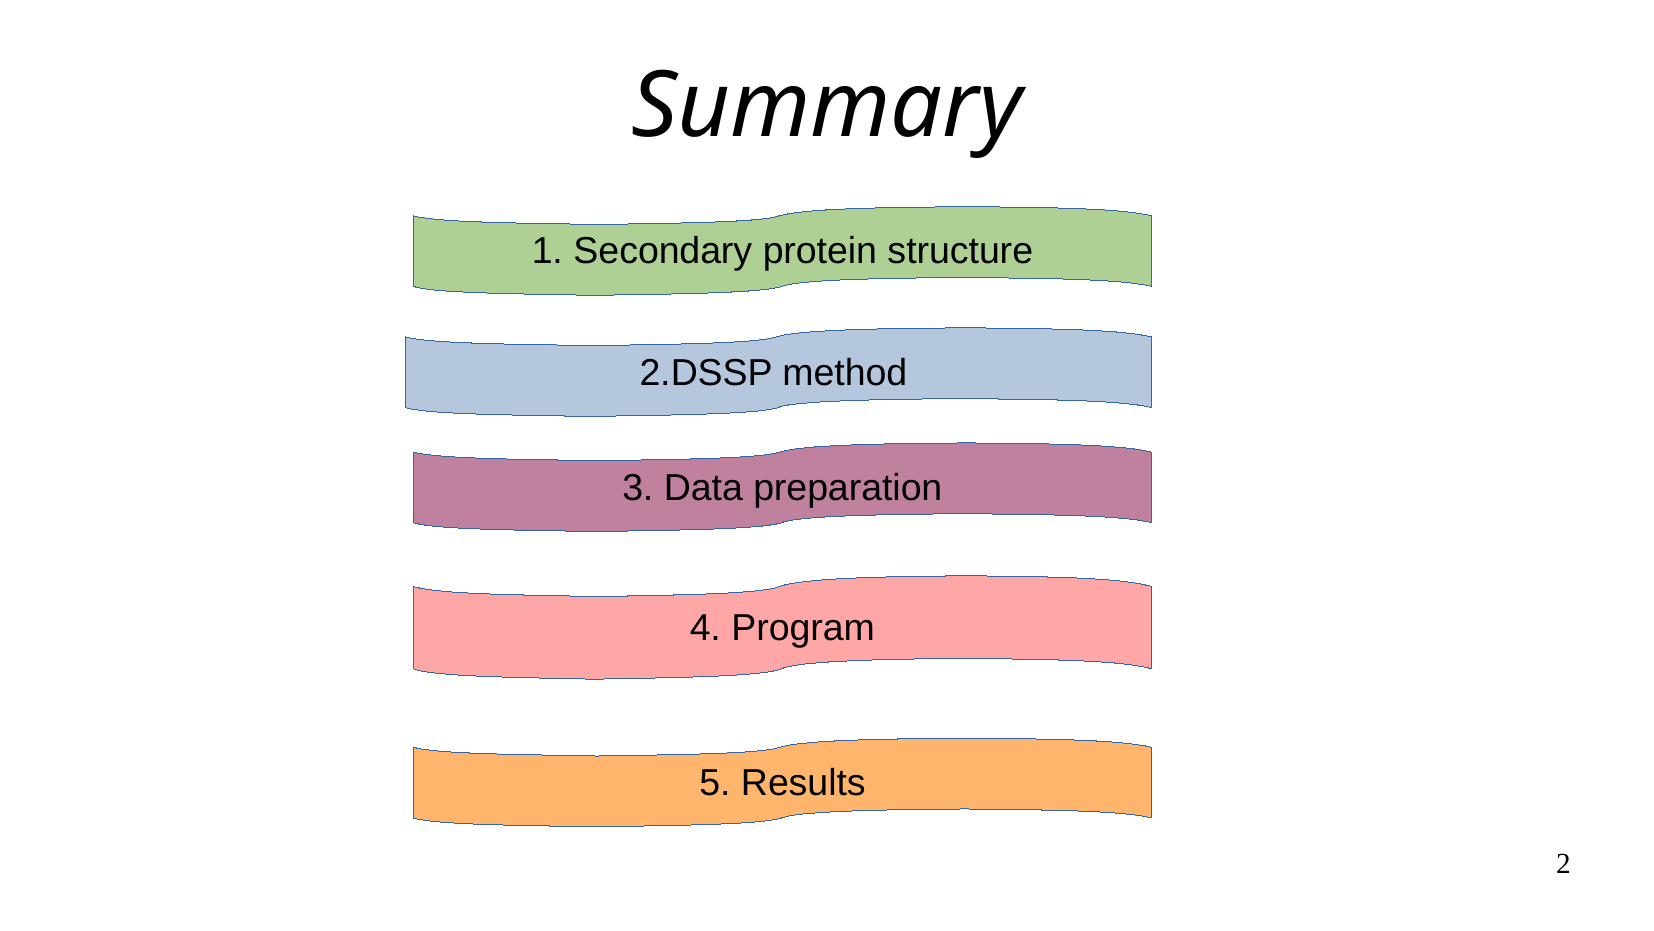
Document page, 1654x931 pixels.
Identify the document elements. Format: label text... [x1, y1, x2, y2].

title Summary [82, 23, 1571, 179]
text_box 2.DSSP method [405, 327, 1152, 417]
text_box 5. Results [413, 738, 1152, 827]
text_box 1. Secondary protein structure [413, 206, 1152, 296]
text_box 3. Data preparation [413, 442, 1152, 532]
text_box 4. Program [413, 575, 1152, 680]
